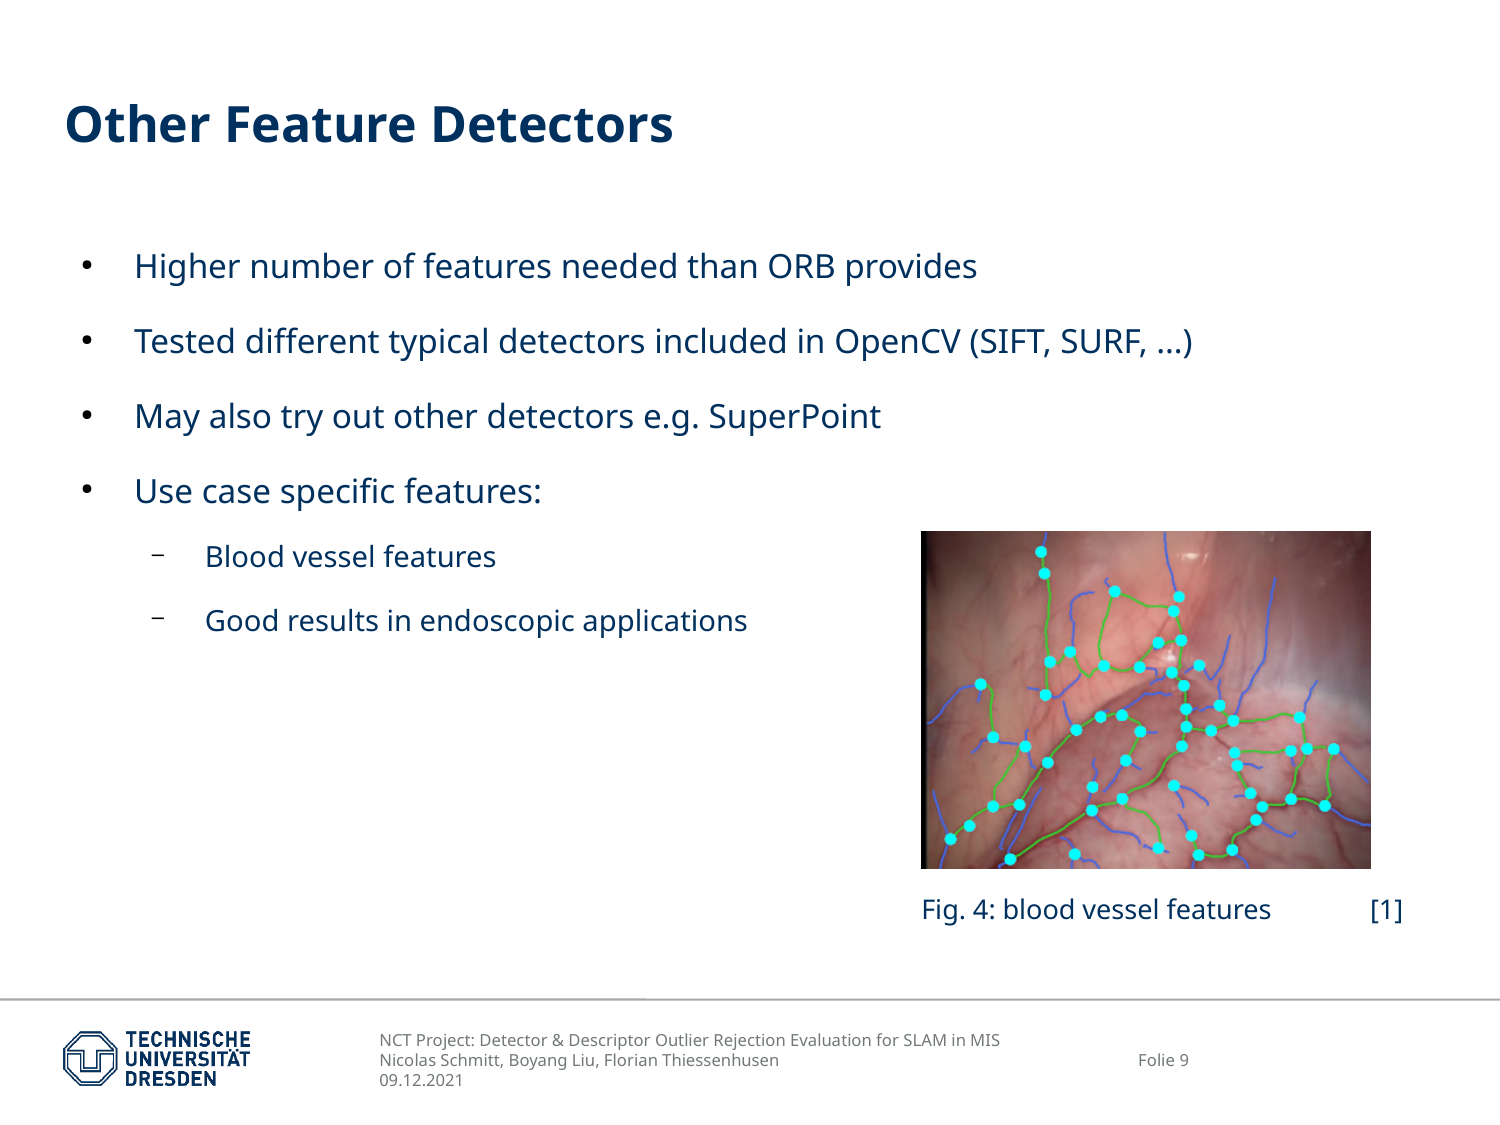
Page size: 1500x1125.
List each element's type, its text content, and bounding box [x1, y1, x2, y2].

picture [921, 531, 1371, 869]
list Higher number of features needed than ORB provides Tested different typical detectors included in OpenCV (SIFT, SURF, …) May also try out other detectors e.g. SuperPoint Use case specific features: Blood vessel features Good results in endoscopic applications [63, 243, 1437, 941]
title [1] [1370, 877, 1500, 941]
title Other Feature Detectors [64, 56, 1437, 190]
picture [63, 1031, 250, 1086]
title Fig. 4: blood vessel features [921, 877, 1288, 941]
